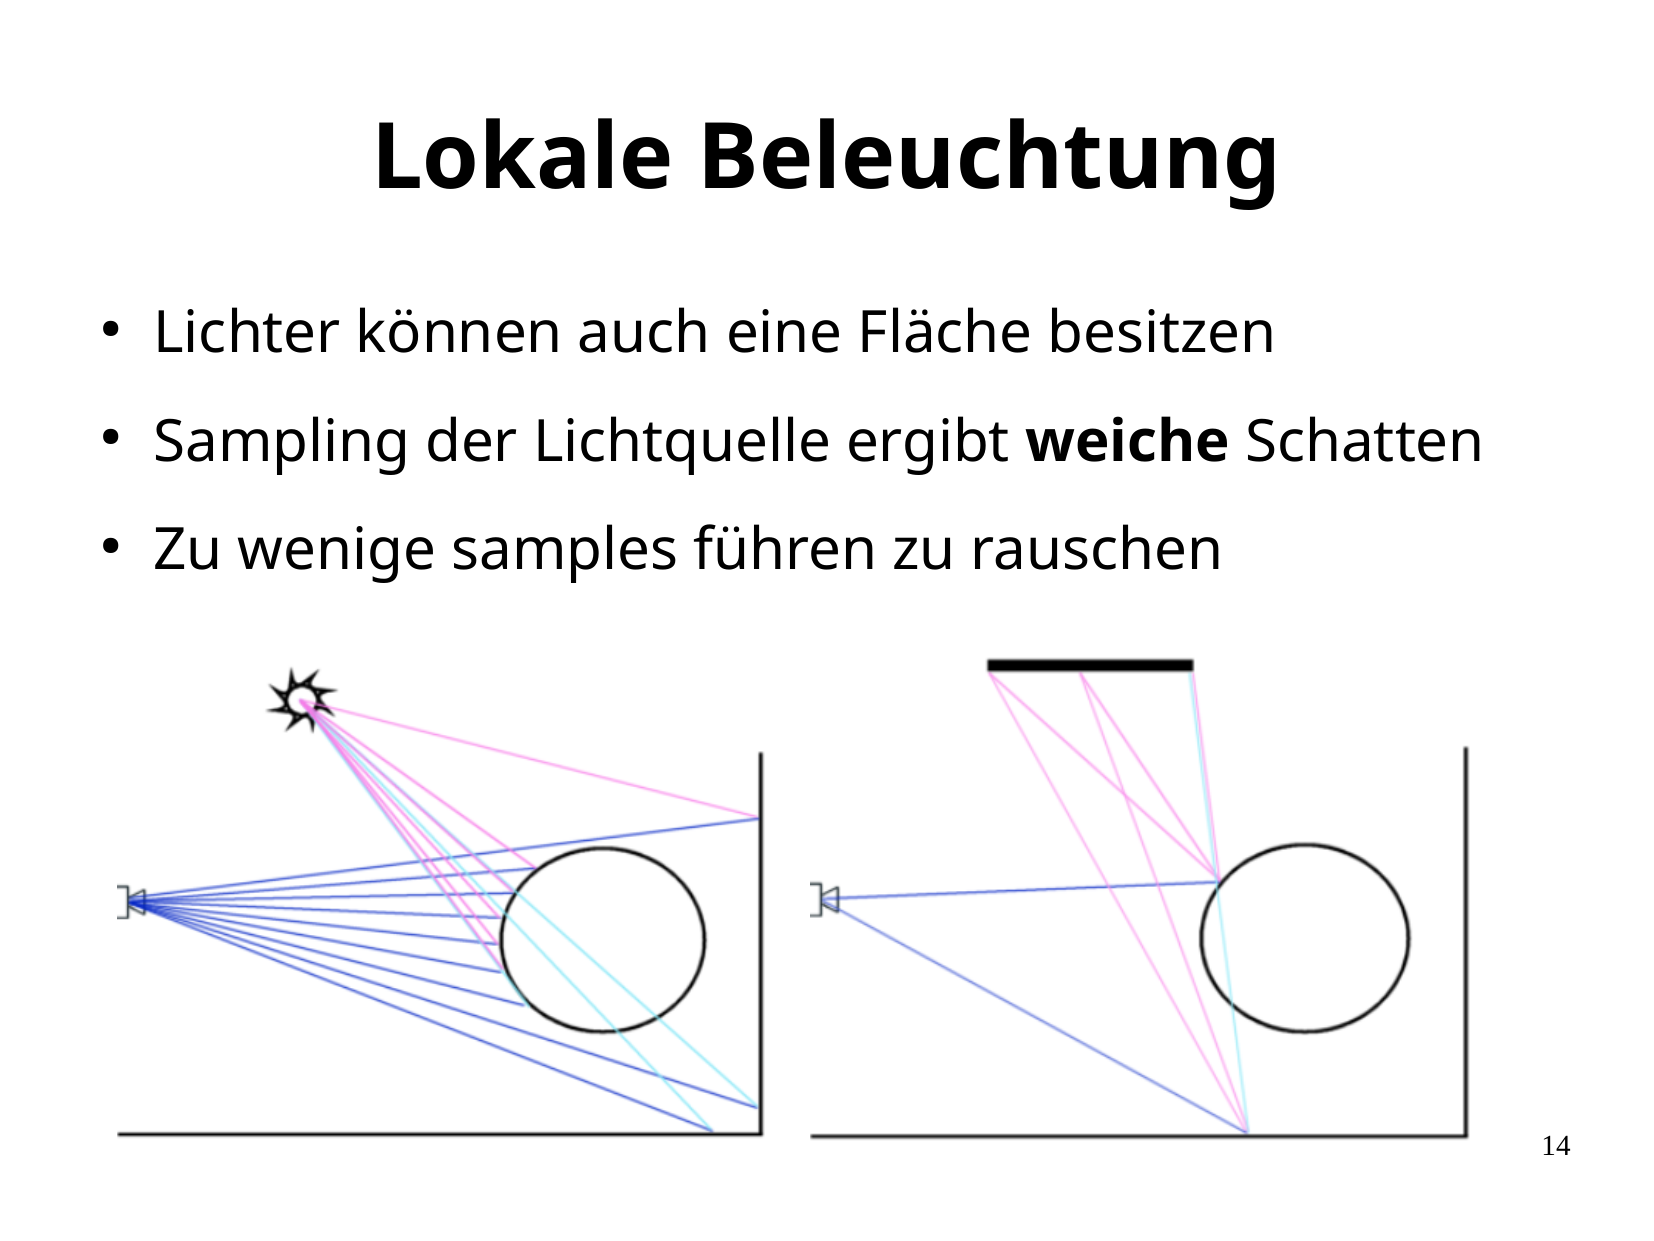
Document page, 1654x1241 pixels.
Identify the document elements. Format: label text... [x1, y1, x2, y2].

list Lichter können auch eine Fläche besitzen Sampling der Lichtquelle ergibt weiche Schatten Zu wenige samples führen zu rauschen [82, 290, 1571, 1109]
title Lokale Beleuchtung [82, 49, 1571, 257]
picture [810, 652, 1471, 1145]
picture [117, 659, 766, 1141]
